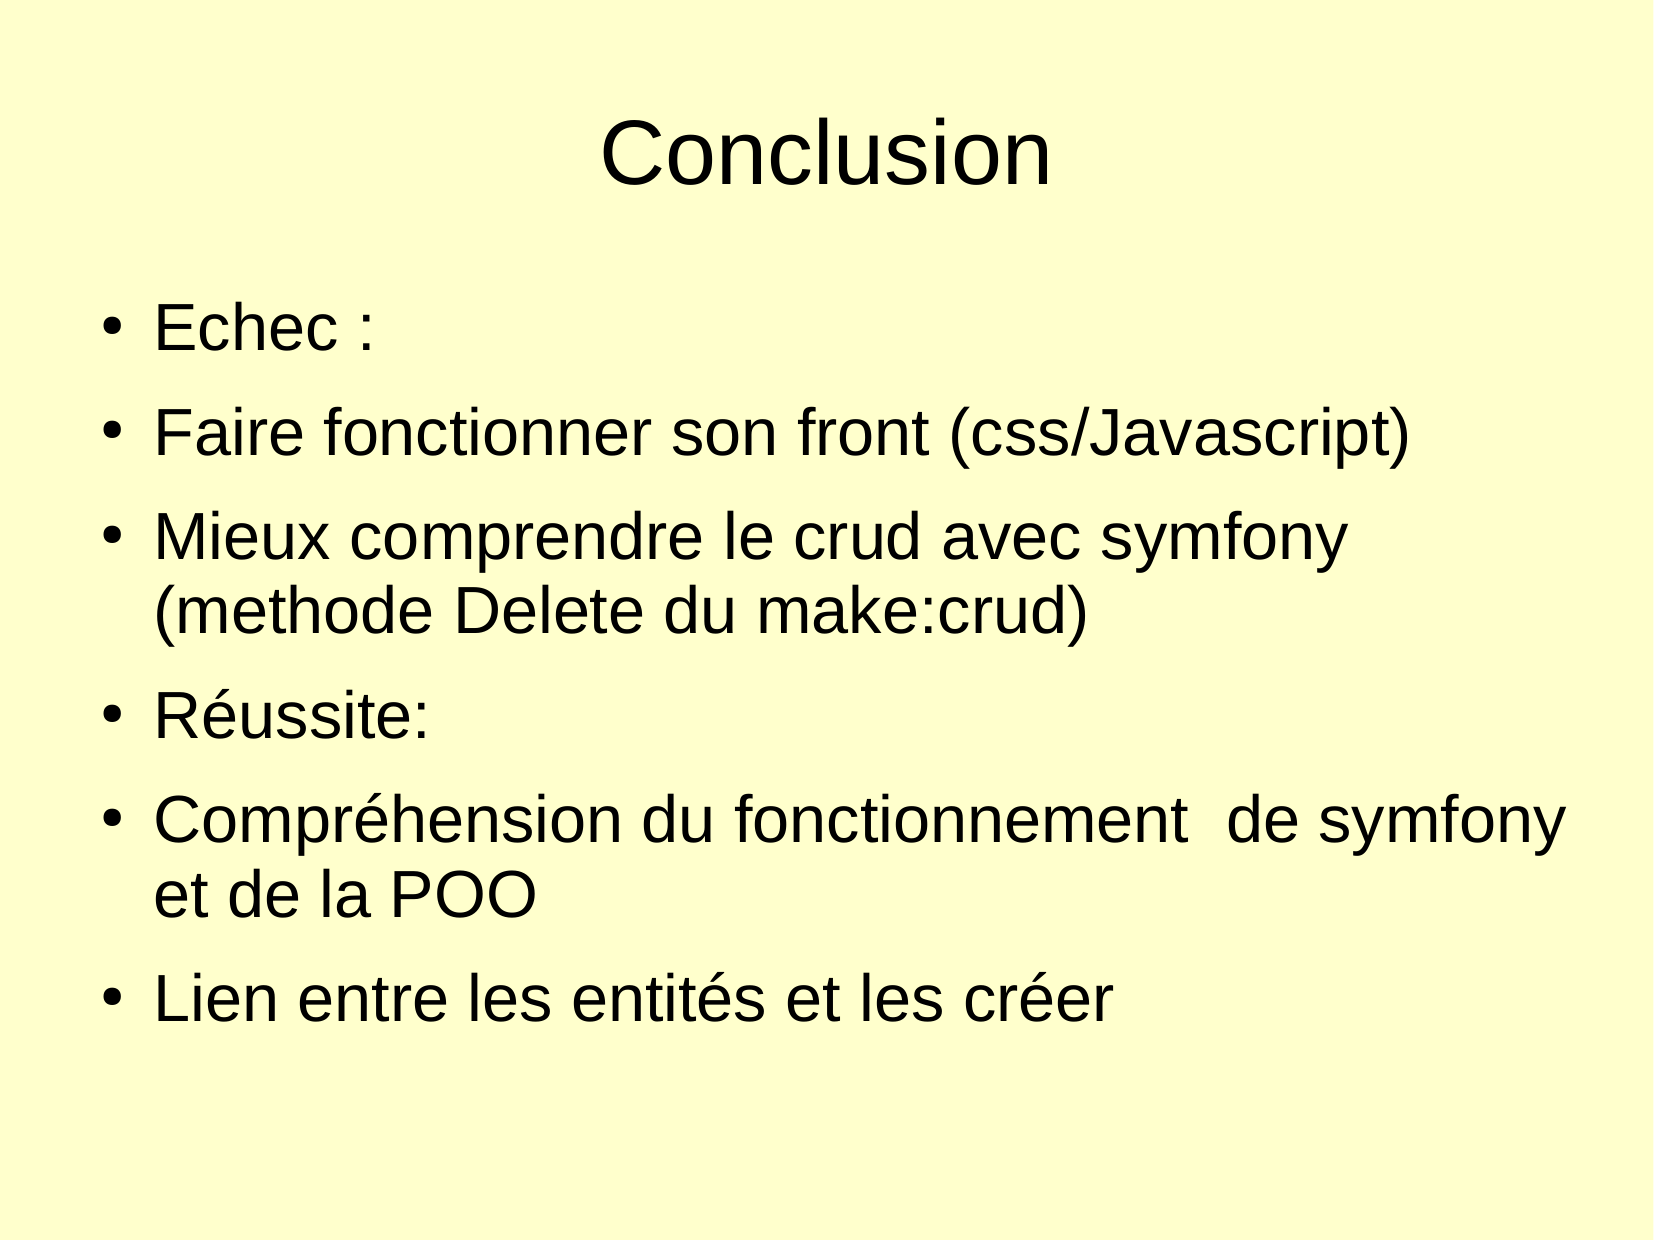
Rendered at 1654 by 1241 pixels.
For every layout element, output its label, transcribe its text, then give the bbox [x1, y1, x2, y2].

list Echec : Faire fonctionner son front (css/Javascript) Mieux comprendre le crud avec symfony (methode Delete du make:crud) Réussite: Compréhension du fonctionnement de symfony et de la POO Lien entre les entités et les créer [82, 290, 1571, 1141]
title Conclusion [82, 49, 1571, 257]
